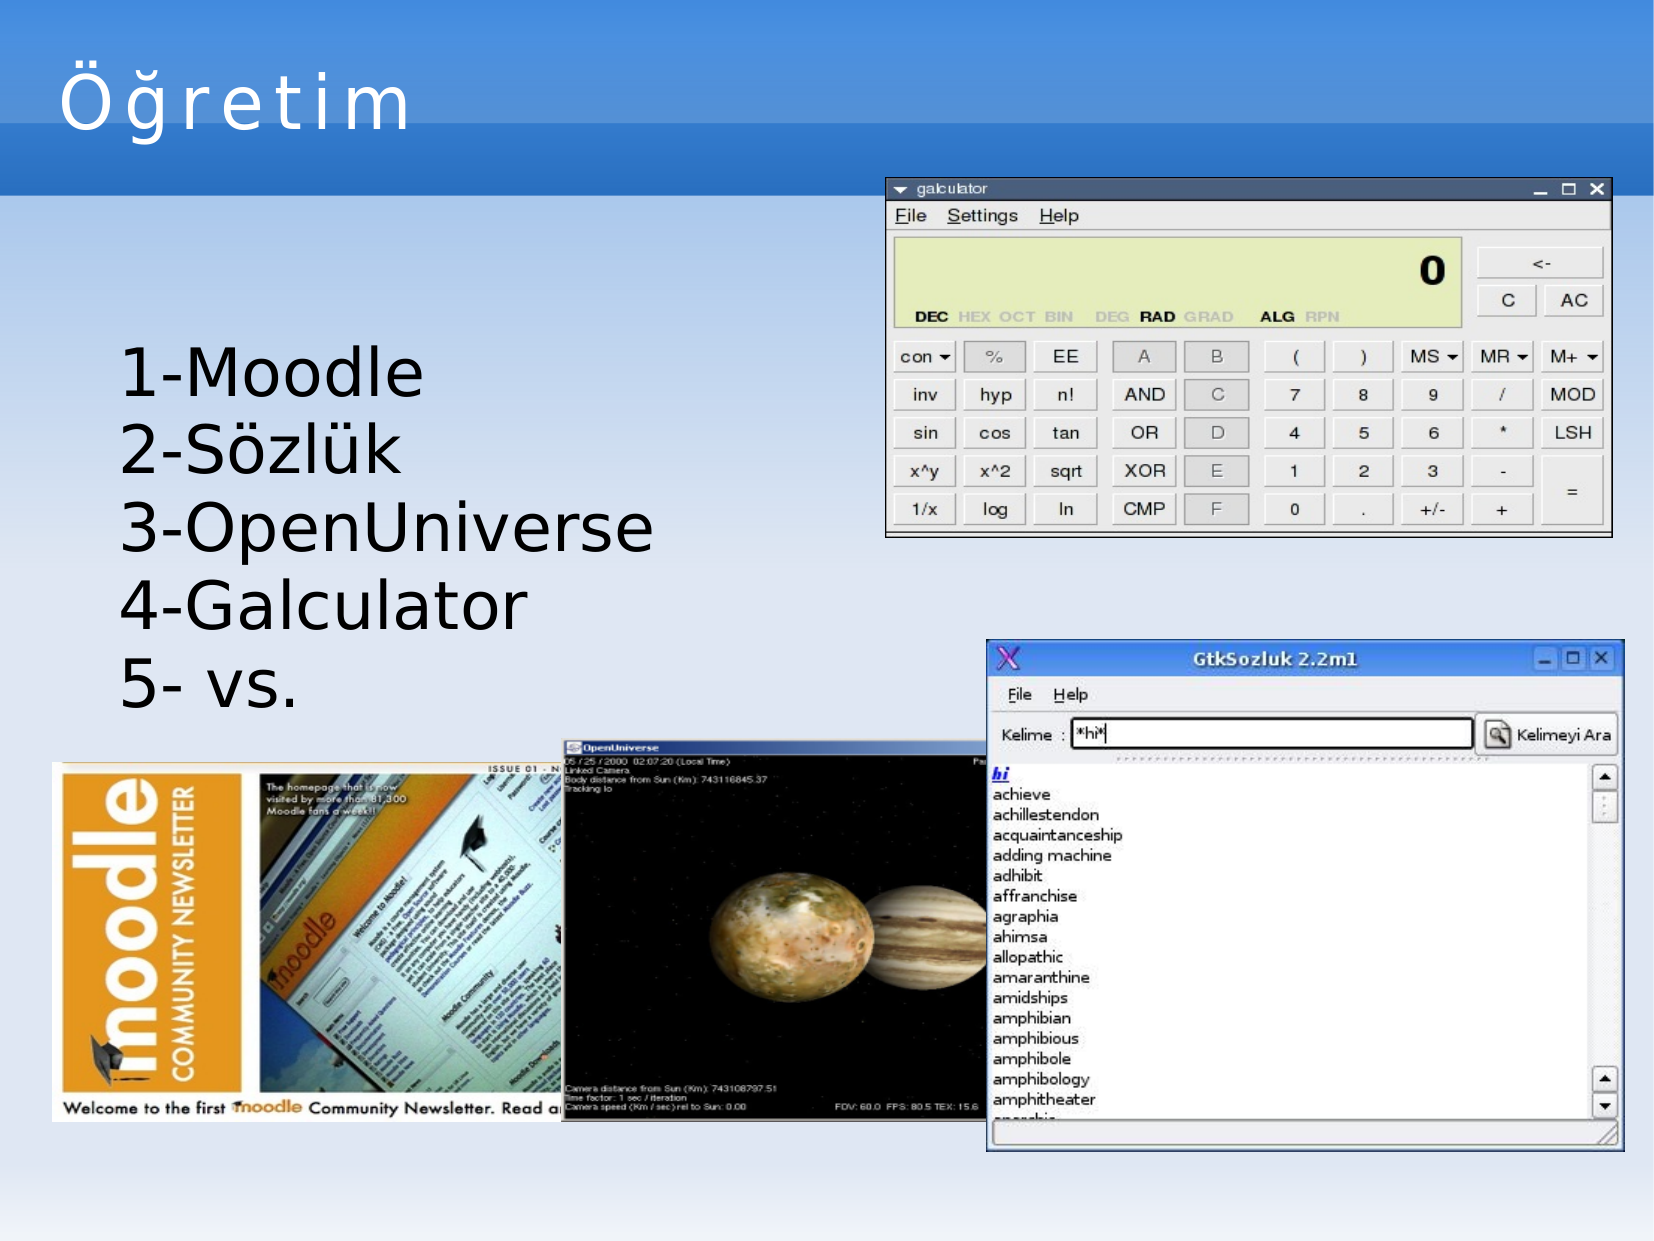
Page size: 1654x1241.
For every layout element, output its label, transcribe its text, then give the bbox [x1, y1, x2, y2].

subtitle 1-Moodle 2-Sözlük 3-OpenUniverse 4-Galculator 5- vs. [82, 297, 1571, 762]
picture [0, 0, 1654, 1241]
title Öğretim [59, 29, 1270, 178]
